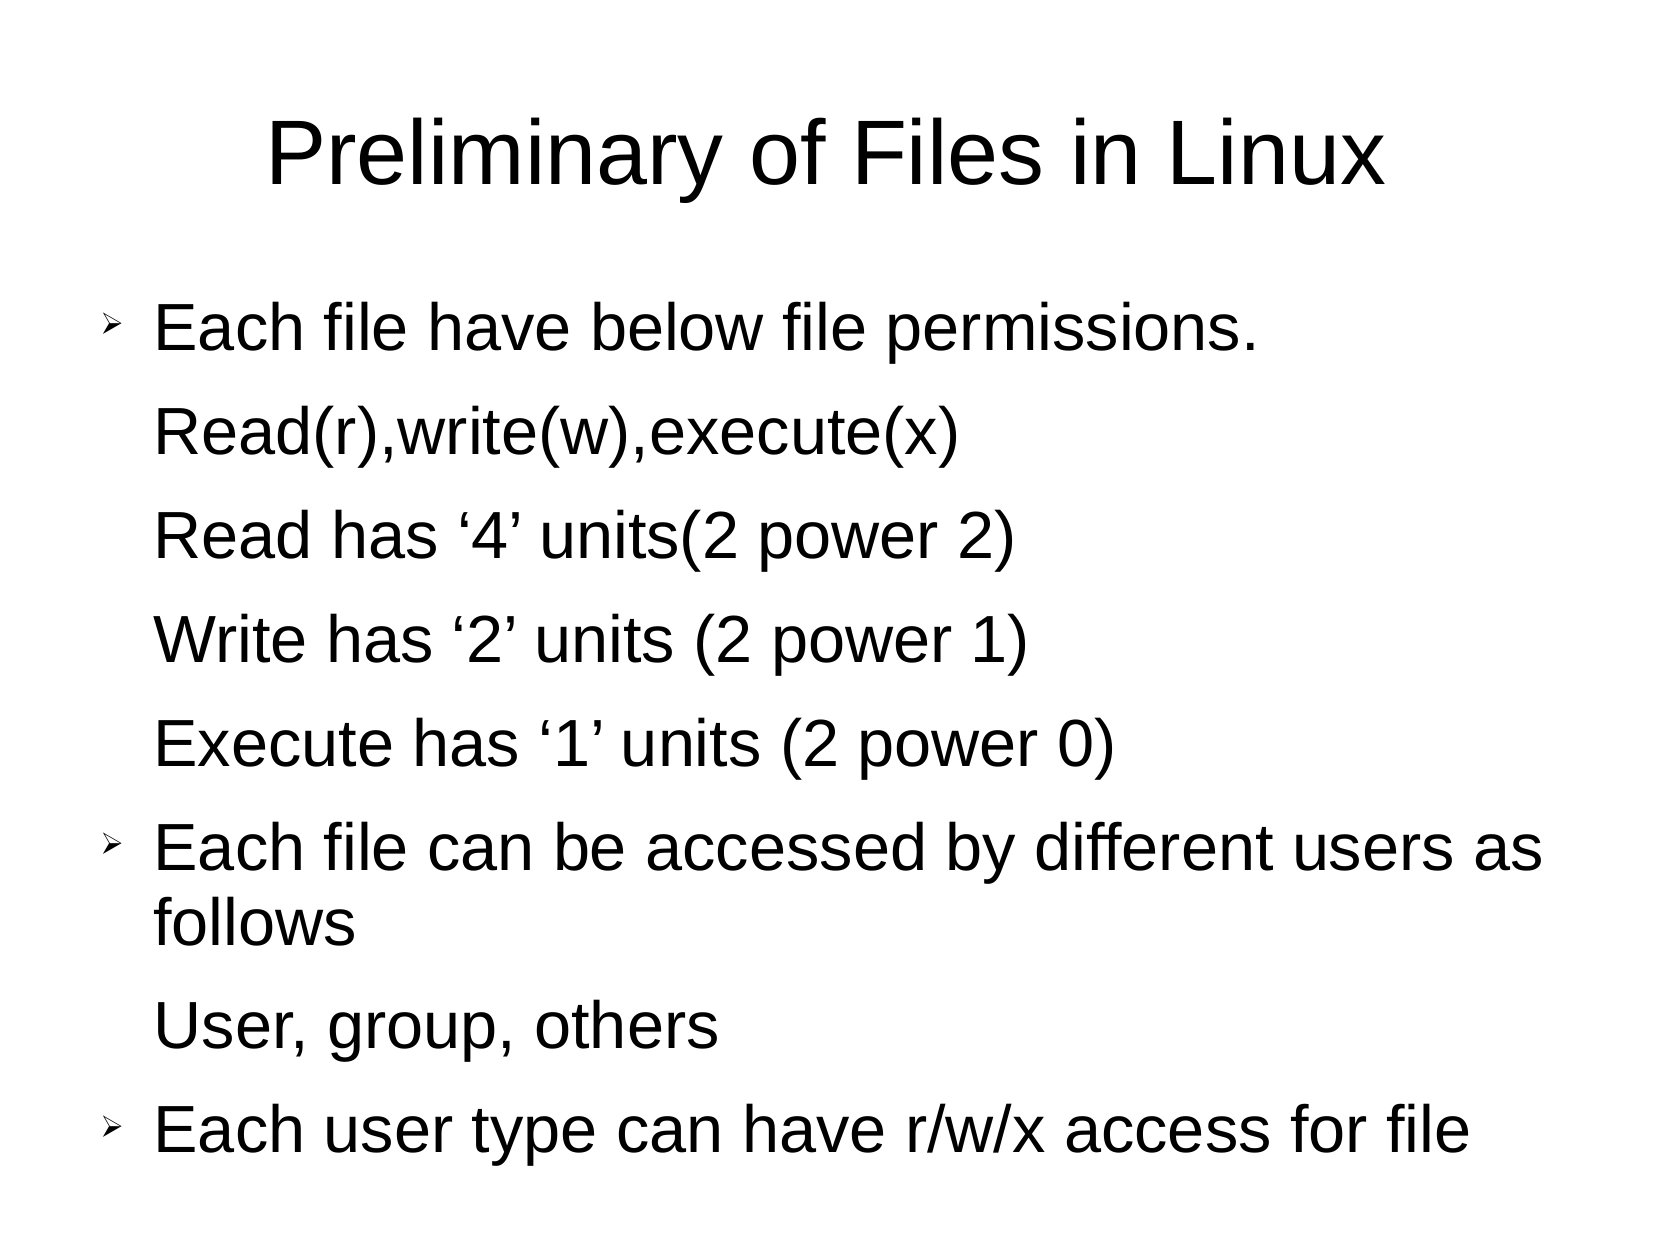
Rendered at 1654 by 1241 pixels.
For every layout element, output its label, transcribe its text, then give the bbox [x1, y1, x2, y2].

list Each file have below file permissions. Read(r),write(w),execute(x) Read has ‘4’ units(2 power 2) Write has ‘2’ units (2 power 1) Execute has ‘1’ units (2 power 0) Each file can be accessed by different users as follows User, group, others Each user type can have r/w/x access for file [82, 290, 1571, 1217]
title Preliminary of Files in Linux [82, 49, 1571, 257]
